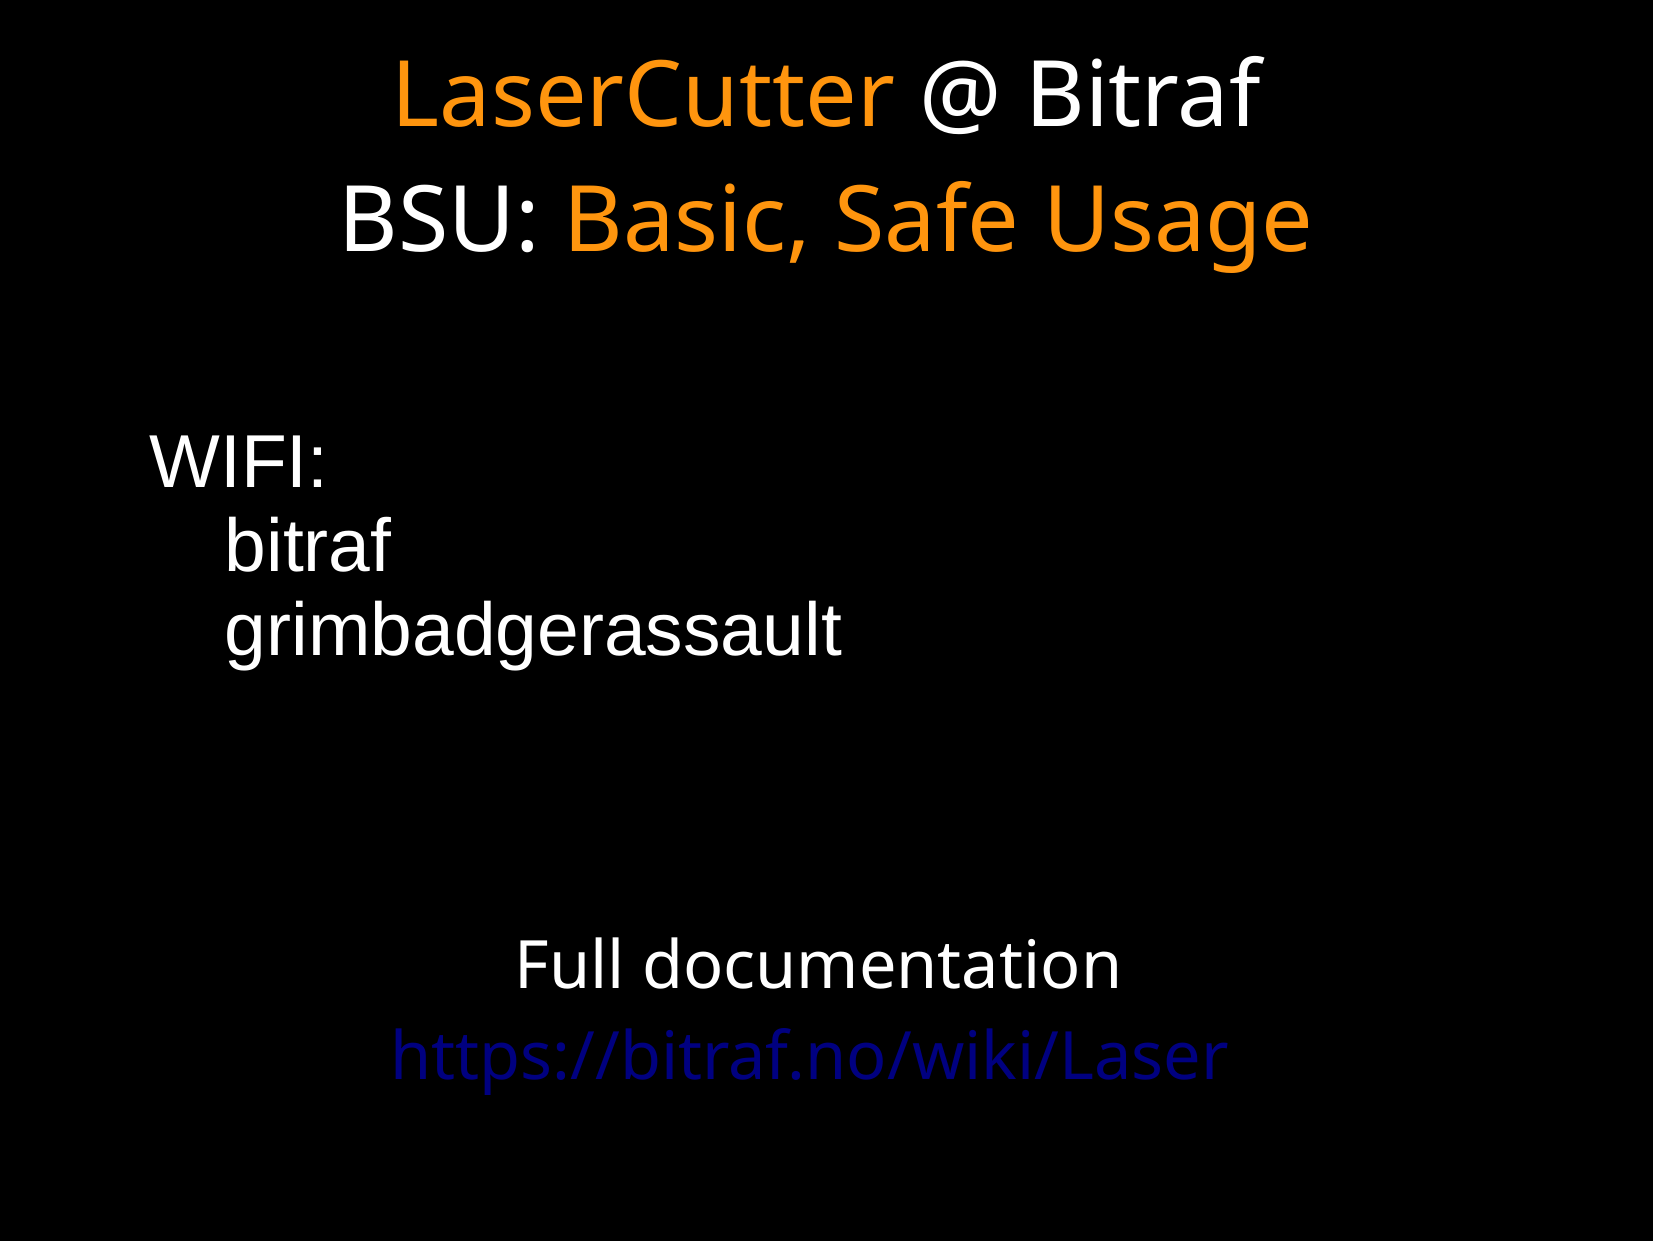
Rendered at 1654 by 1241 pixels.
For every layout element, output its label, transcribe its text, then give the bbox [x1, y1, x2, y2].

text_box WIFI: bitraf grimbadgerassault [135, 412, 1621, 841]
subtitle Full documentation https://bitraf.no/wiki/Laser [75, 923, 1563, 1093]
title LaserCutter @ Bitraf BSU: Basic, Safe Usage [82, 29, 1571, 277]
